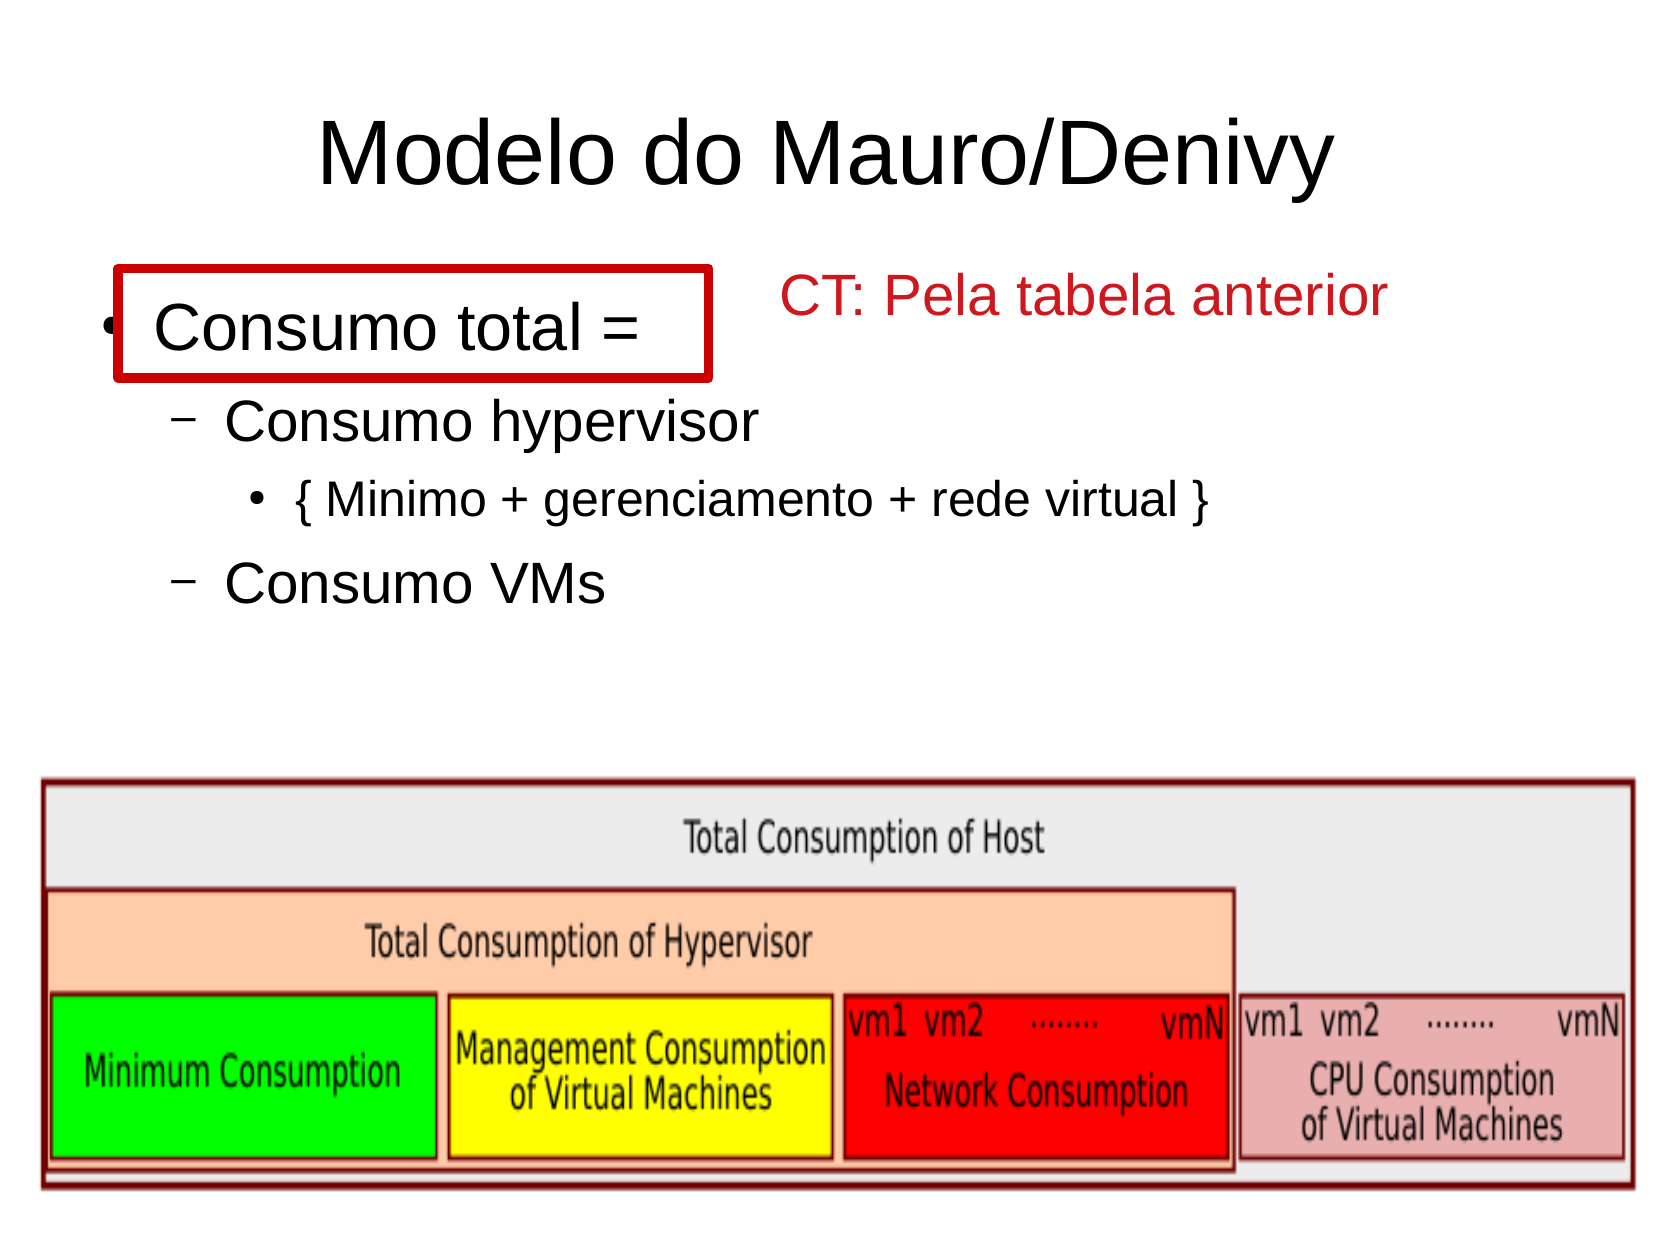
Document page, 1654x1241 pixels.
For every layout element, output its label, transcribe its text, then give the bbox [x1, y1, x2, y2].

text_box CT: Pela tabela anterior [779, 262, 1453, 343]
picture [19, 755, 1645, 1217]
list Consumo total = Consumo hypervisor { Minimo + gerenciamento + rede virtual } Consumo VMs [82, 290, 1571, 755]
list Consumo total = Consumo hypervisor { Minimo + gerenciamento + rede virtual } Consumo VMs [123, 290, 704, 373]
title Modelo do Mauro/Denivy [82, 49, 1571, 257]
